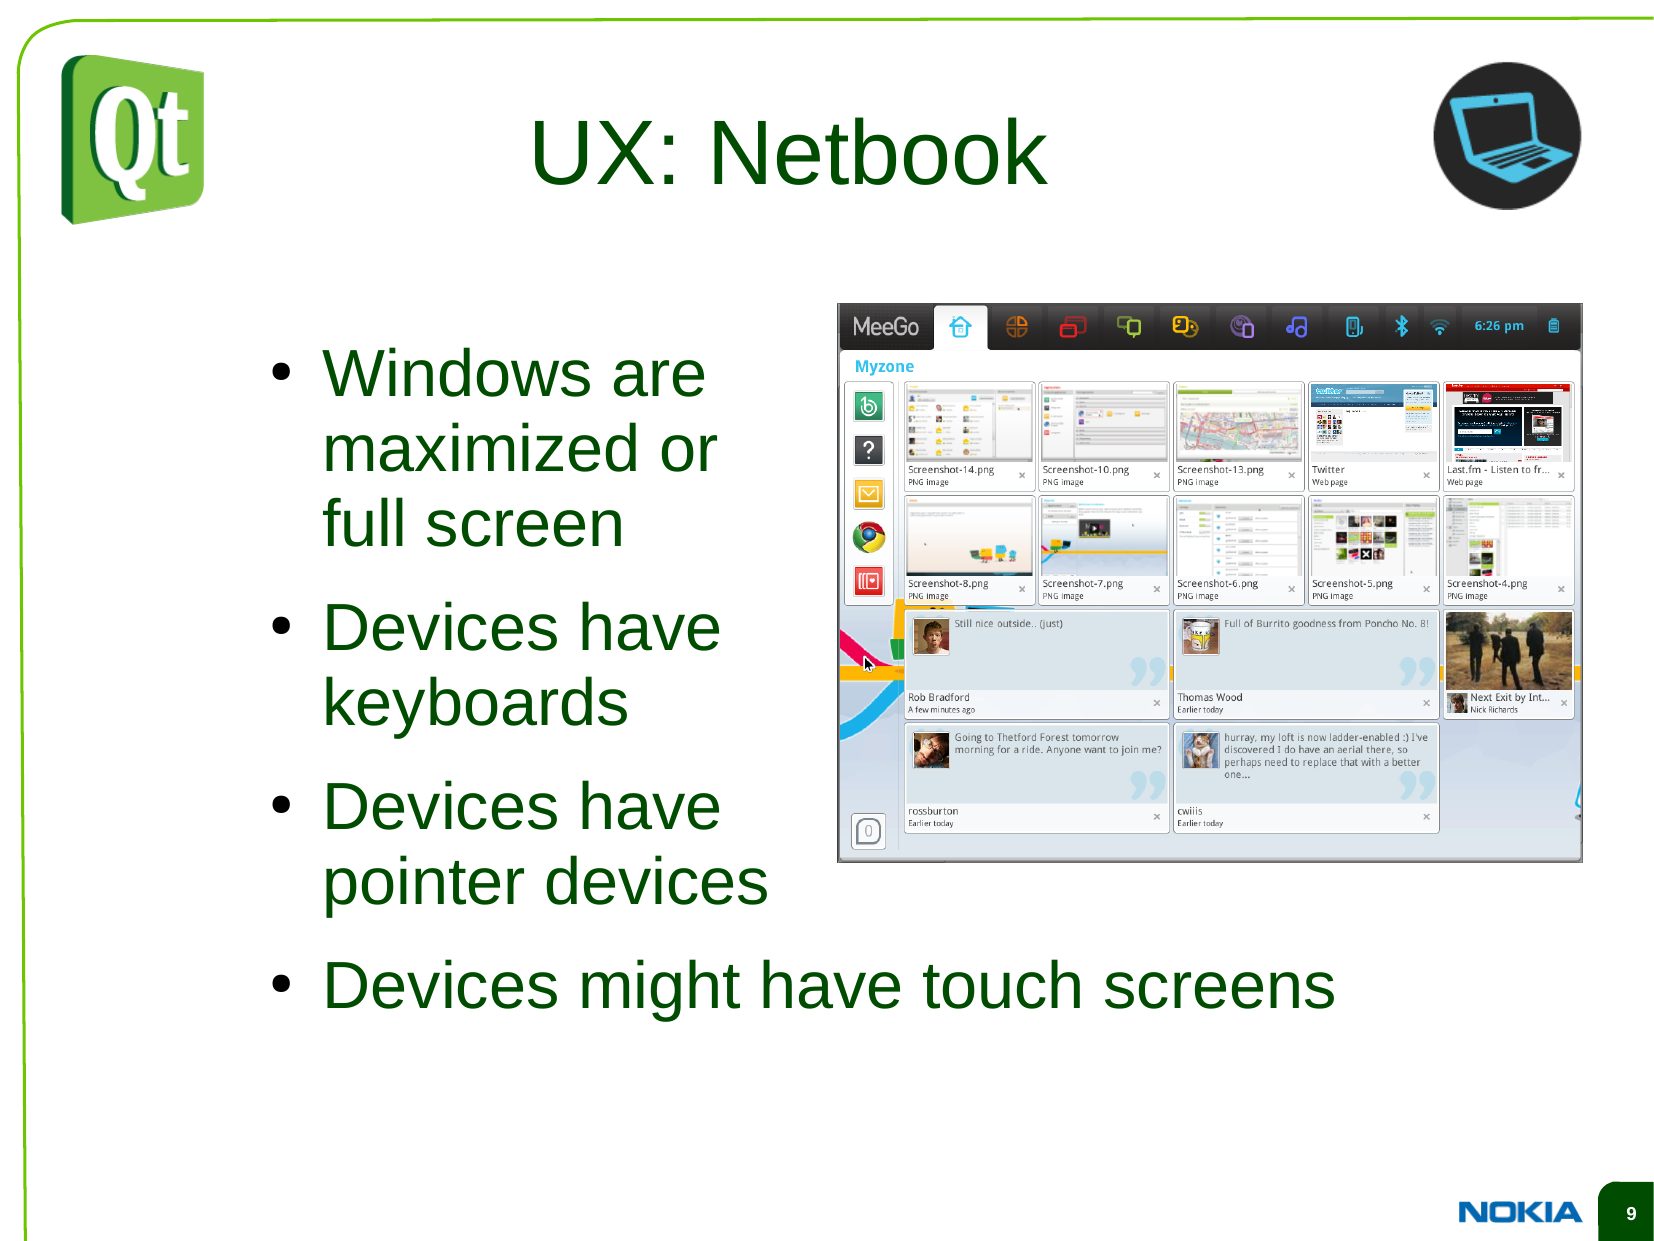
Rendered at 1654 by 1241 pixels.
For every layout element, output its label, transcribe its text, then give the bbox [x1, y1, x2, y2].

title UX: Netbook [251, 56, 1327, 250]
picture [1431, 58, 1583, 211]
picture [837, 303, 1583, 863]
picture [1459, 1201, 1583, 1223]
picture [61, 55, 204, 225]
list Windows are maximized or full screen Devices have keyboards Devices have pointer devices Devices might have touch screens [251, 336, 1571, 1141]
